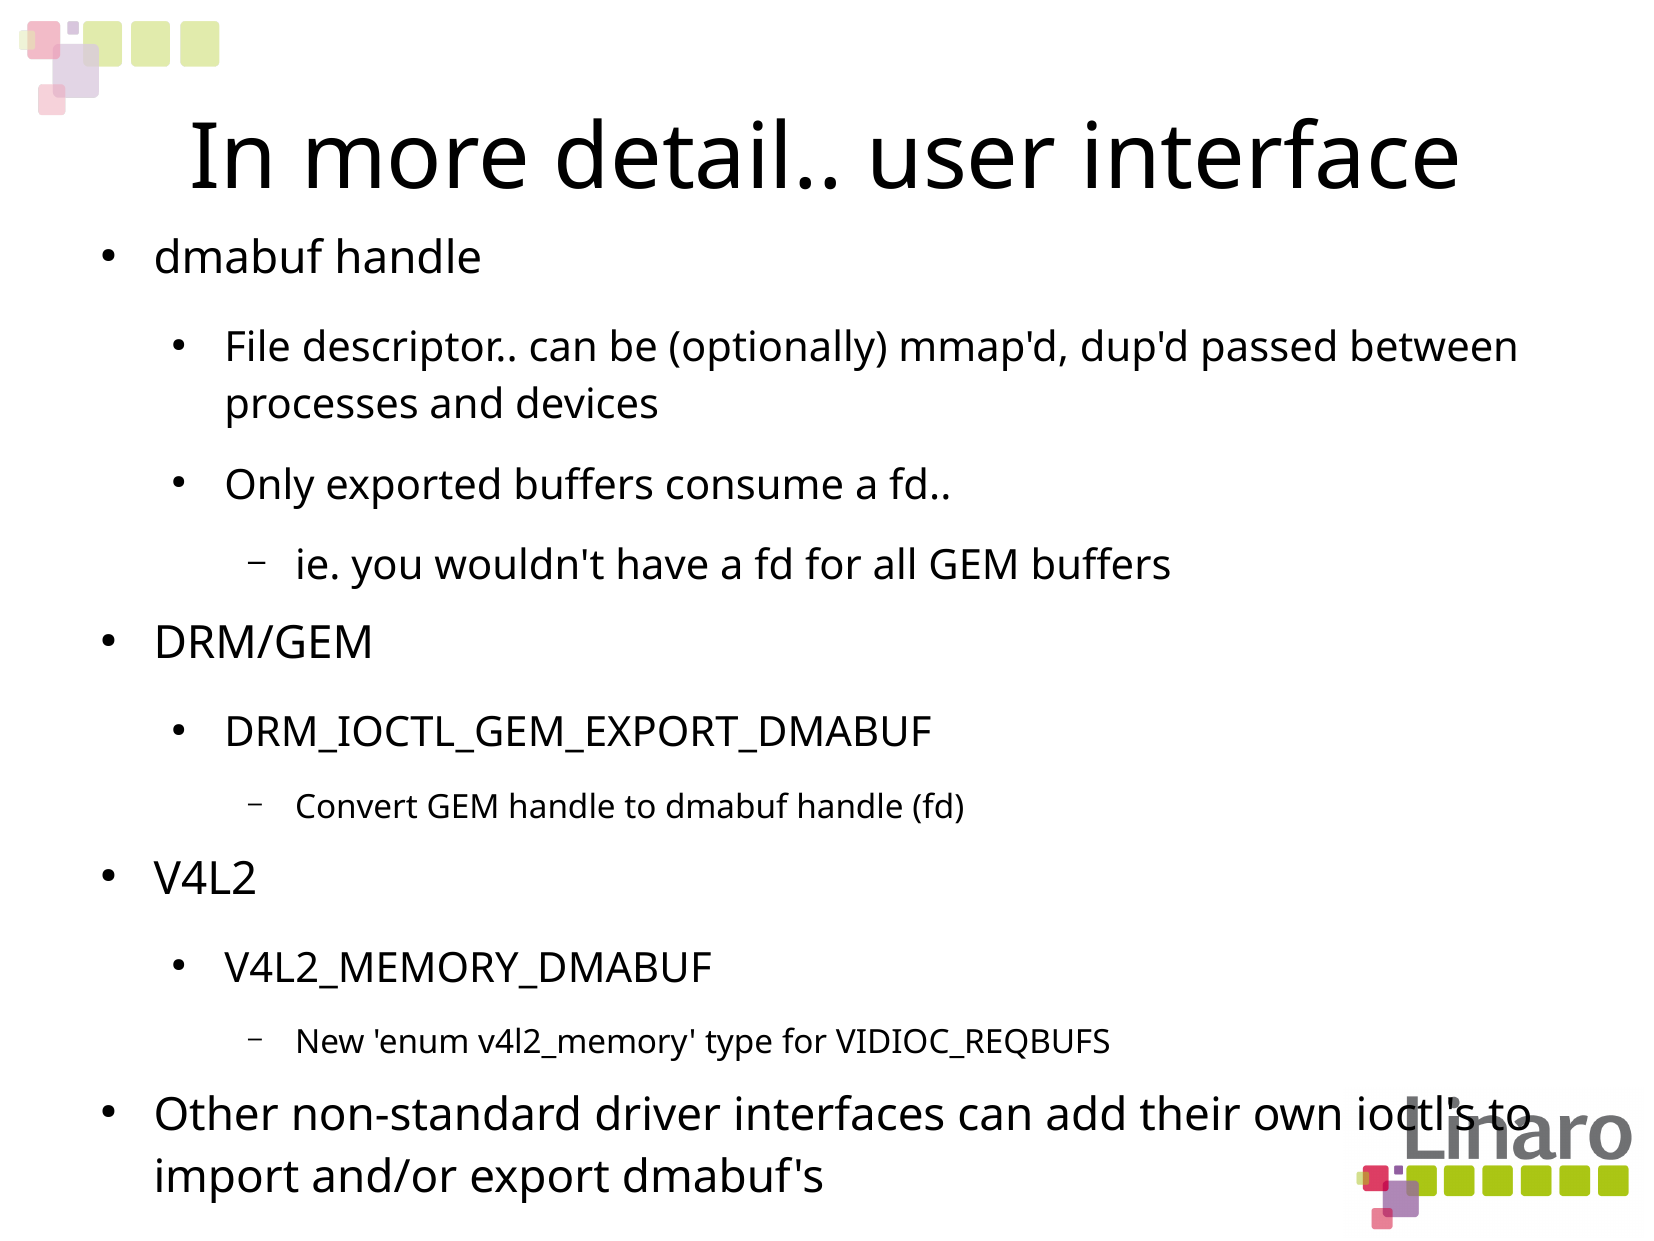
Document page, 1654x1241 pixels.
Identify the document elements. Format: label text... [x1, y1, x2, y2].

picture [1343, 1087, 1644, 1238]
picture [1374, 1109, 1388, 1127]
list dmabuf handle File descriptor.. can be (optionally) mmap'd, dup'd passed between processes and devices Only exported buffers consume a fd.. ie. you wouldn't have a fd for all GEM buffers DRM/GEM DRM_IOCTL_GEM_EXPORT_DMABUF Convert GEM handle to dmabuf handle (fd) V4L2 V4L2_MEMORY_DMABUF New 'enum v4l2_memory' type for VIDIOC_REQBUFS Other non-standard driver interfaces can add their own ioctl's to import and/or export dmabuf's [82, 225, 1571, 1109]
title In more detail.. user interface [82, 49, 1571, 225]
picture [1511, 1109, 1525, 1127]
